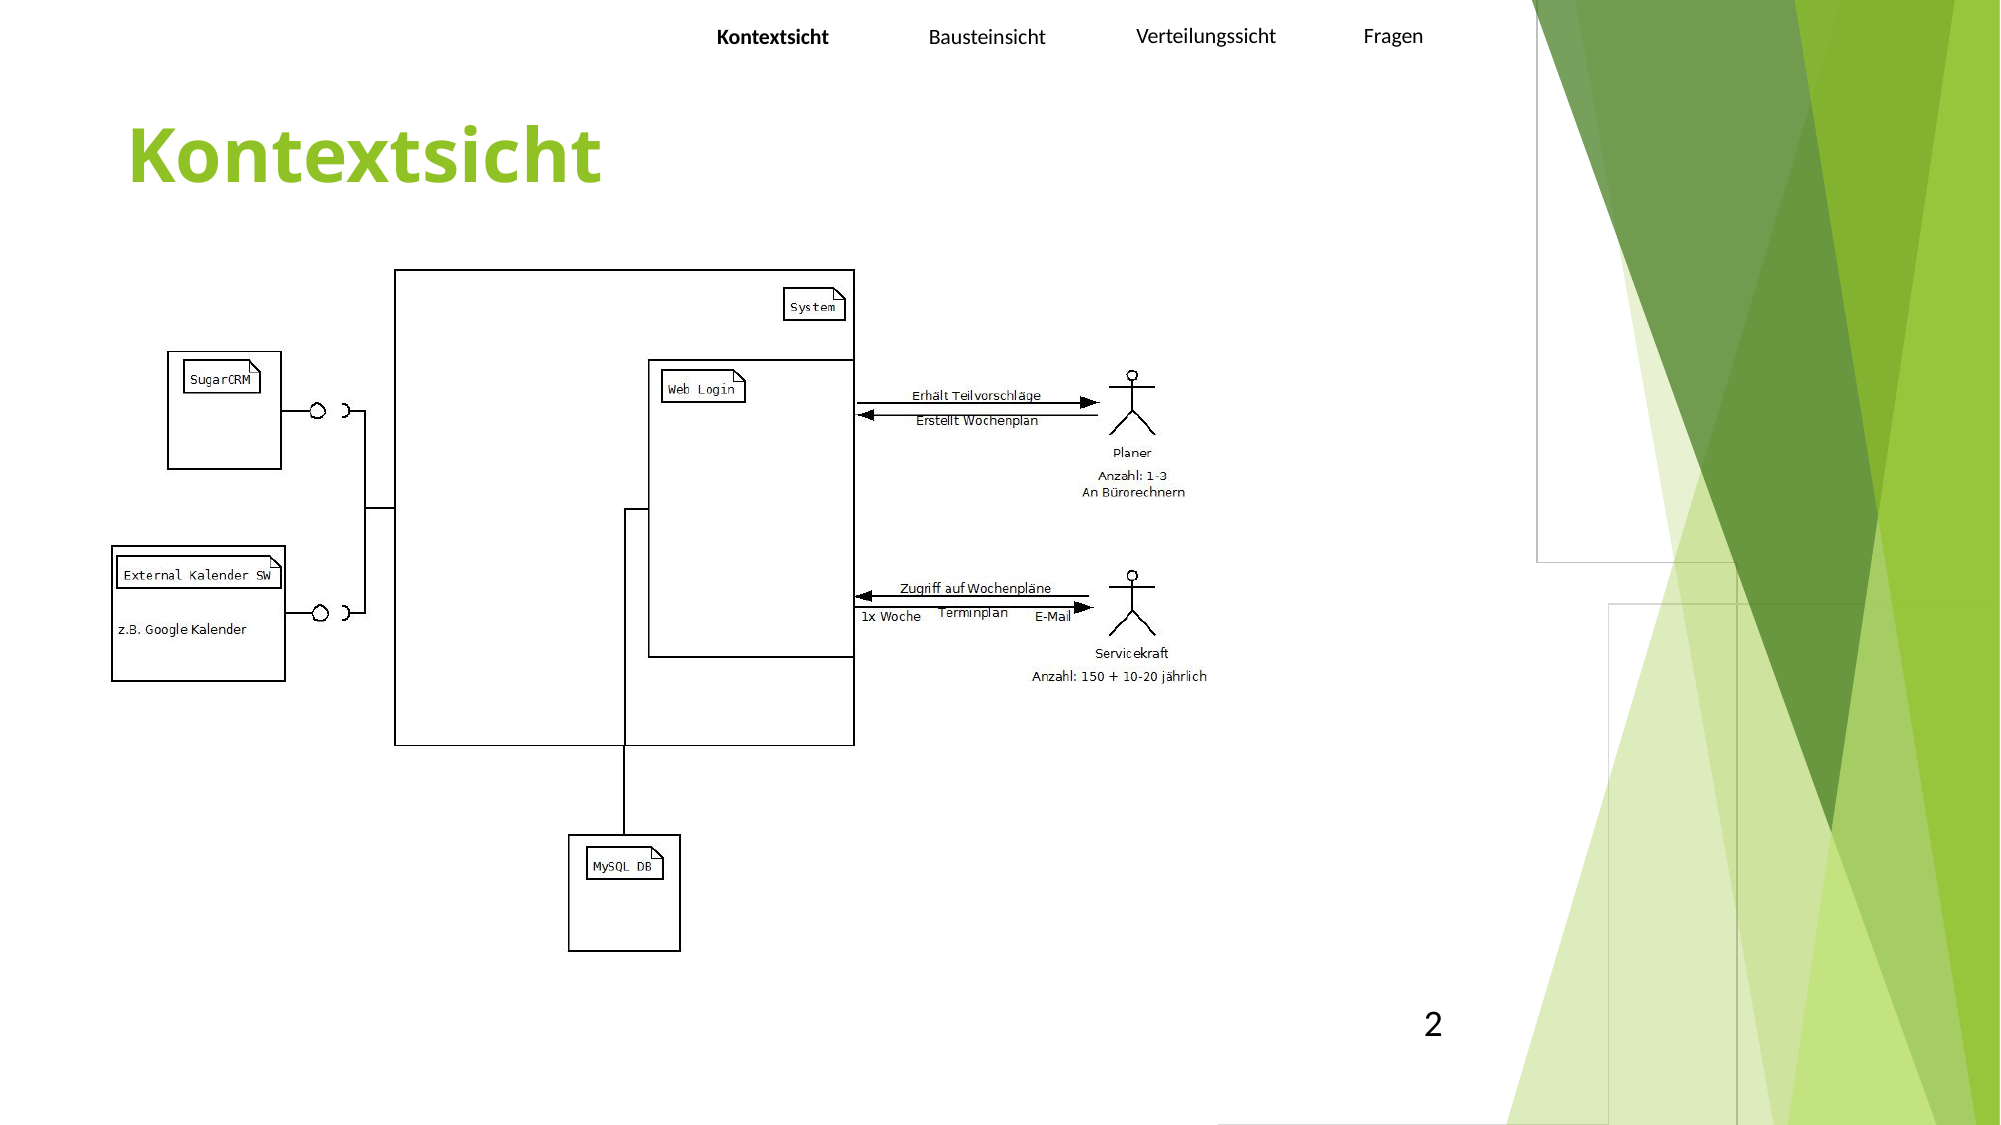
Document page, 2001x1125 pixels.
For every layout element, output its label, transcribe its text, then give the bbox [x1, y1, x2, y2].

text_box Bausteinsicht [914, 14, 1121, 56]
slide_number <Nummer> [1409, 991, 1522, 1051]
text_box Fragen [1349, 14, 1577, 56]
text_box Verteilungssicht [1121, 14, 1349, 56]
title Kontextsicht [111, 99, 1522, 317]
picture [111, 269, 1207, 953]
text_box Kontextsicht [702, 15, 931, 57]
